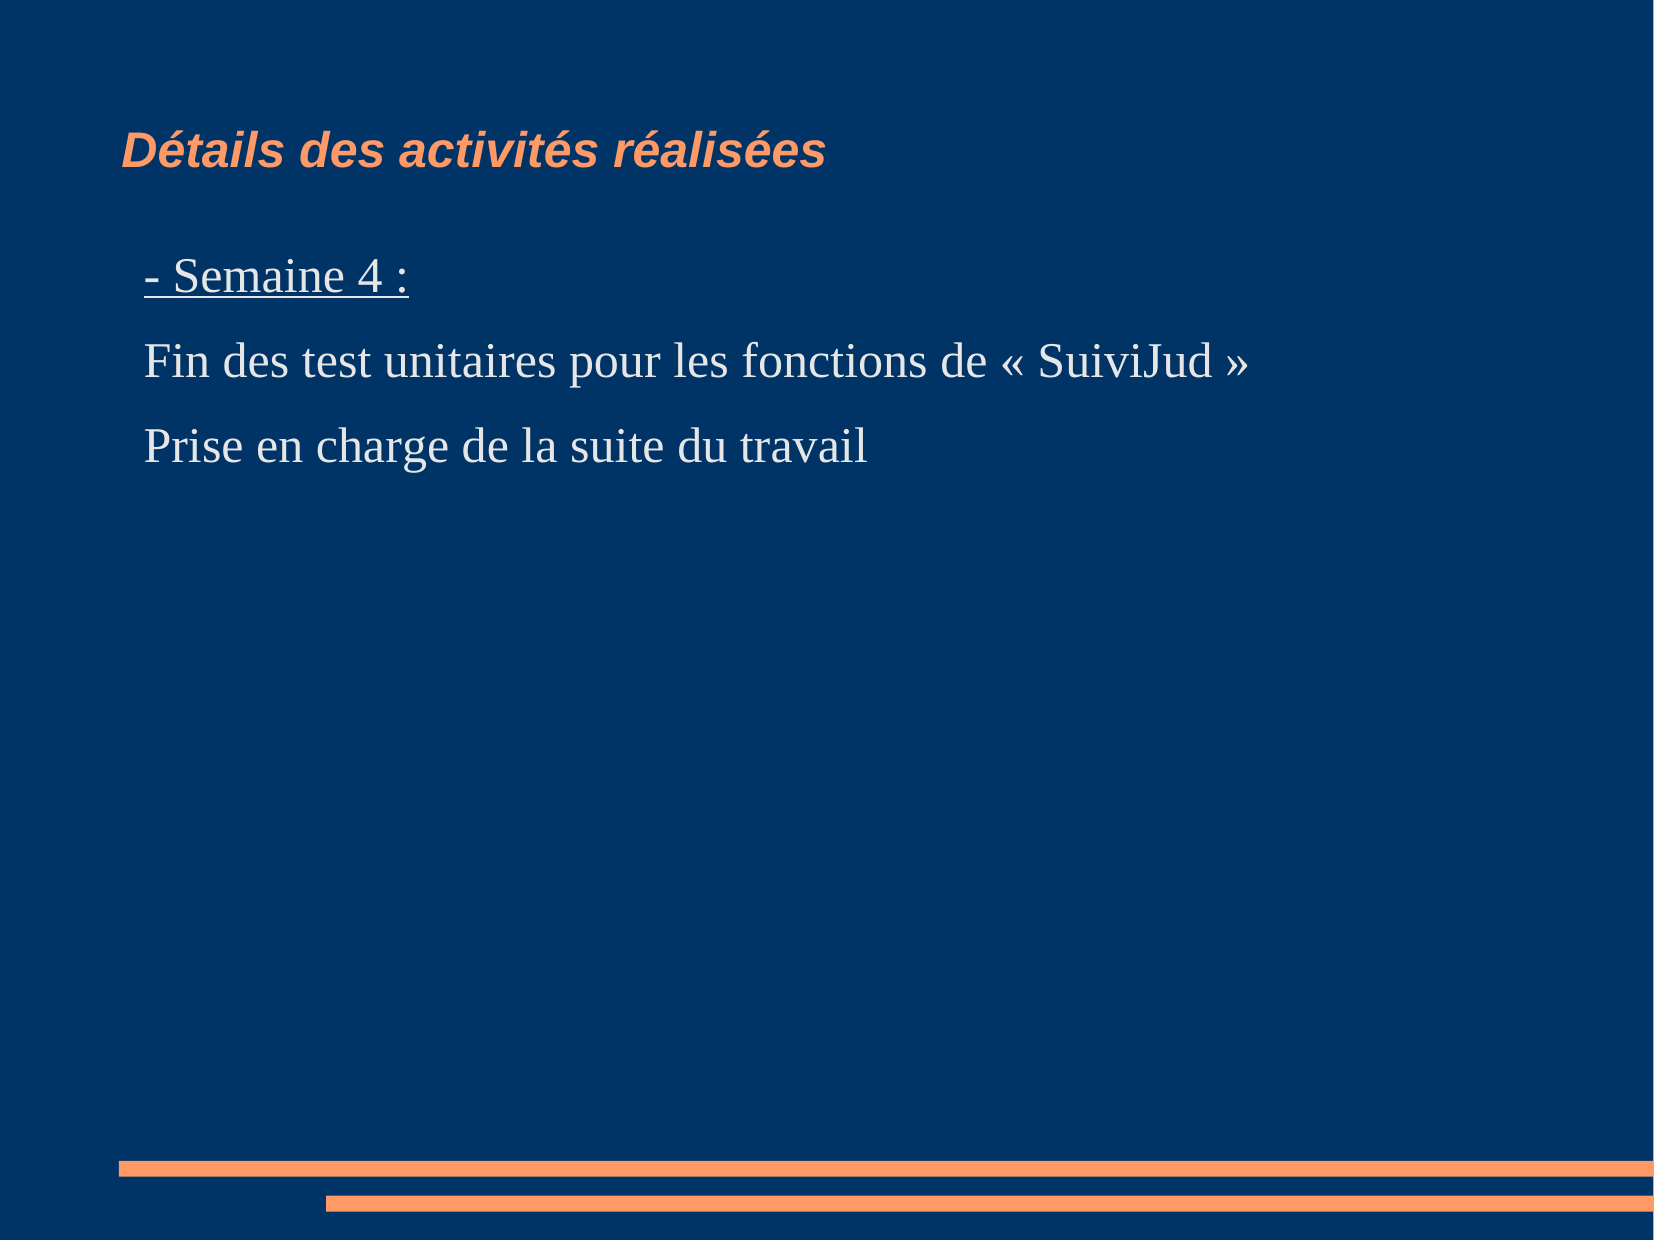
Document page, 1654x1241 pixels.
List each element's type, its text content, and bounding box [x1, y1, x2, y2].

list - Semaine 4 : Fin des test unitaires pour les fonctions de « SuiviJud » Prise en charge de la suite du travail [72, 248, 1512, 1058]
title Détails des activités réalisées [121, 46, 1534, 254]
